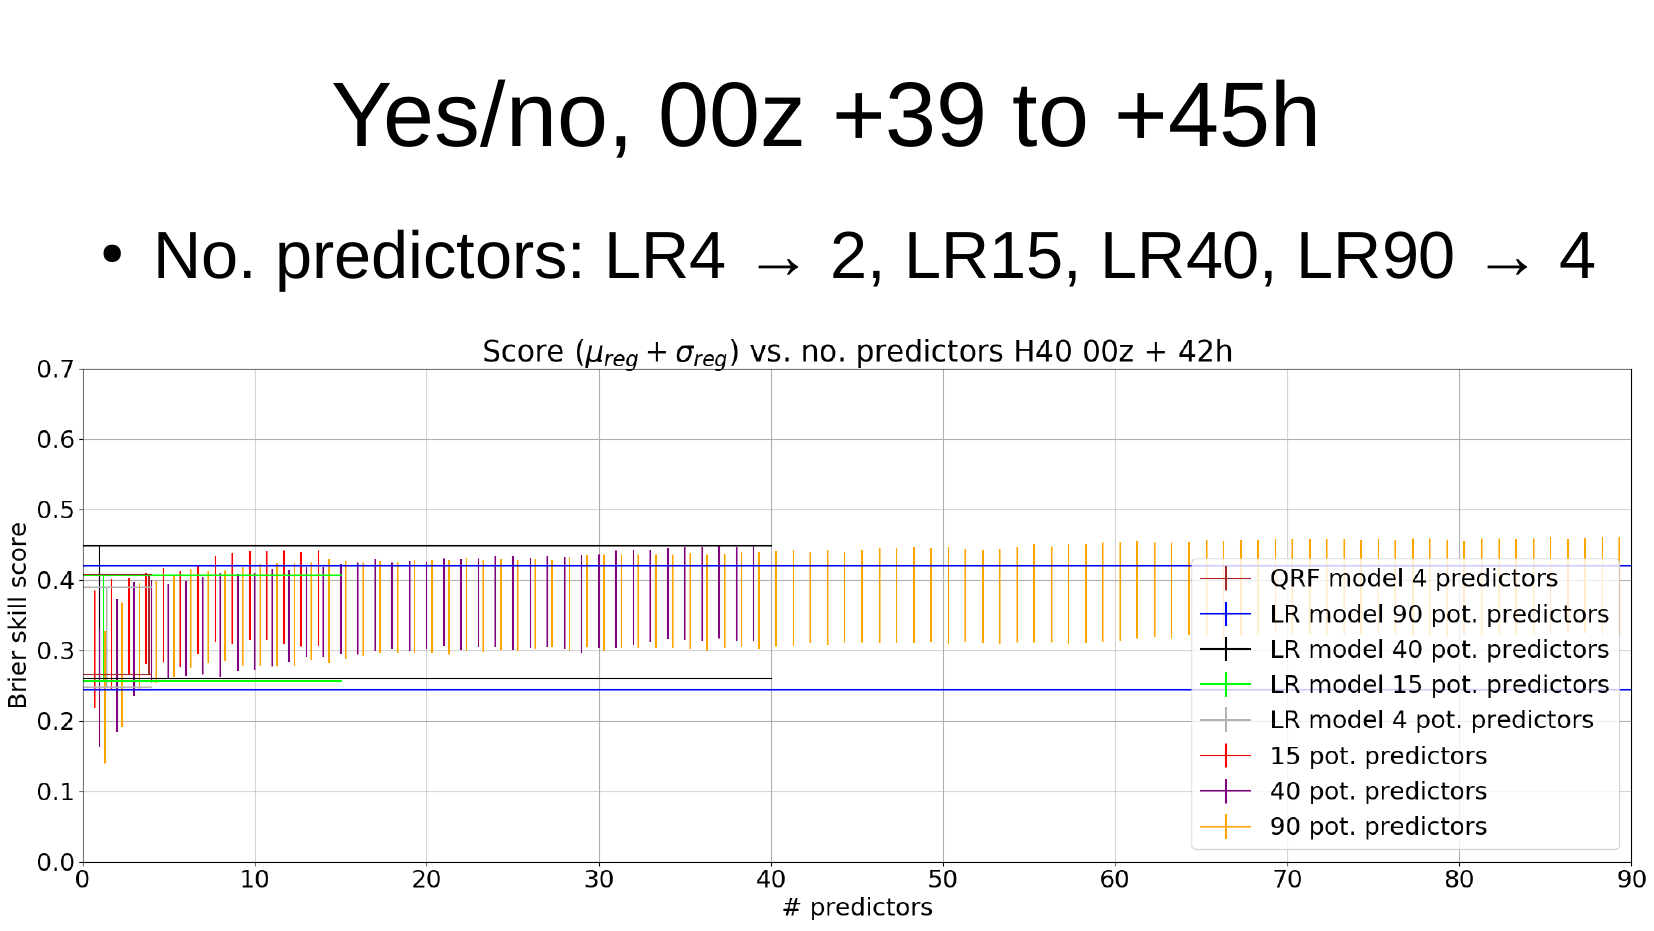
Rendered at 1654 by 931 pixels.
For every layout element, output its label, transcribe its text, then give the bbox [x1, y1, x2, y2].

list No. predictors: LR4 → 2, LR15, LR40, LR90 → 4 [82, 217, 1636, 329]
title Yes/no, 00z +39 to +45h [82, 37, 1571, 193]
picture [0, 329, 1654, 928]
